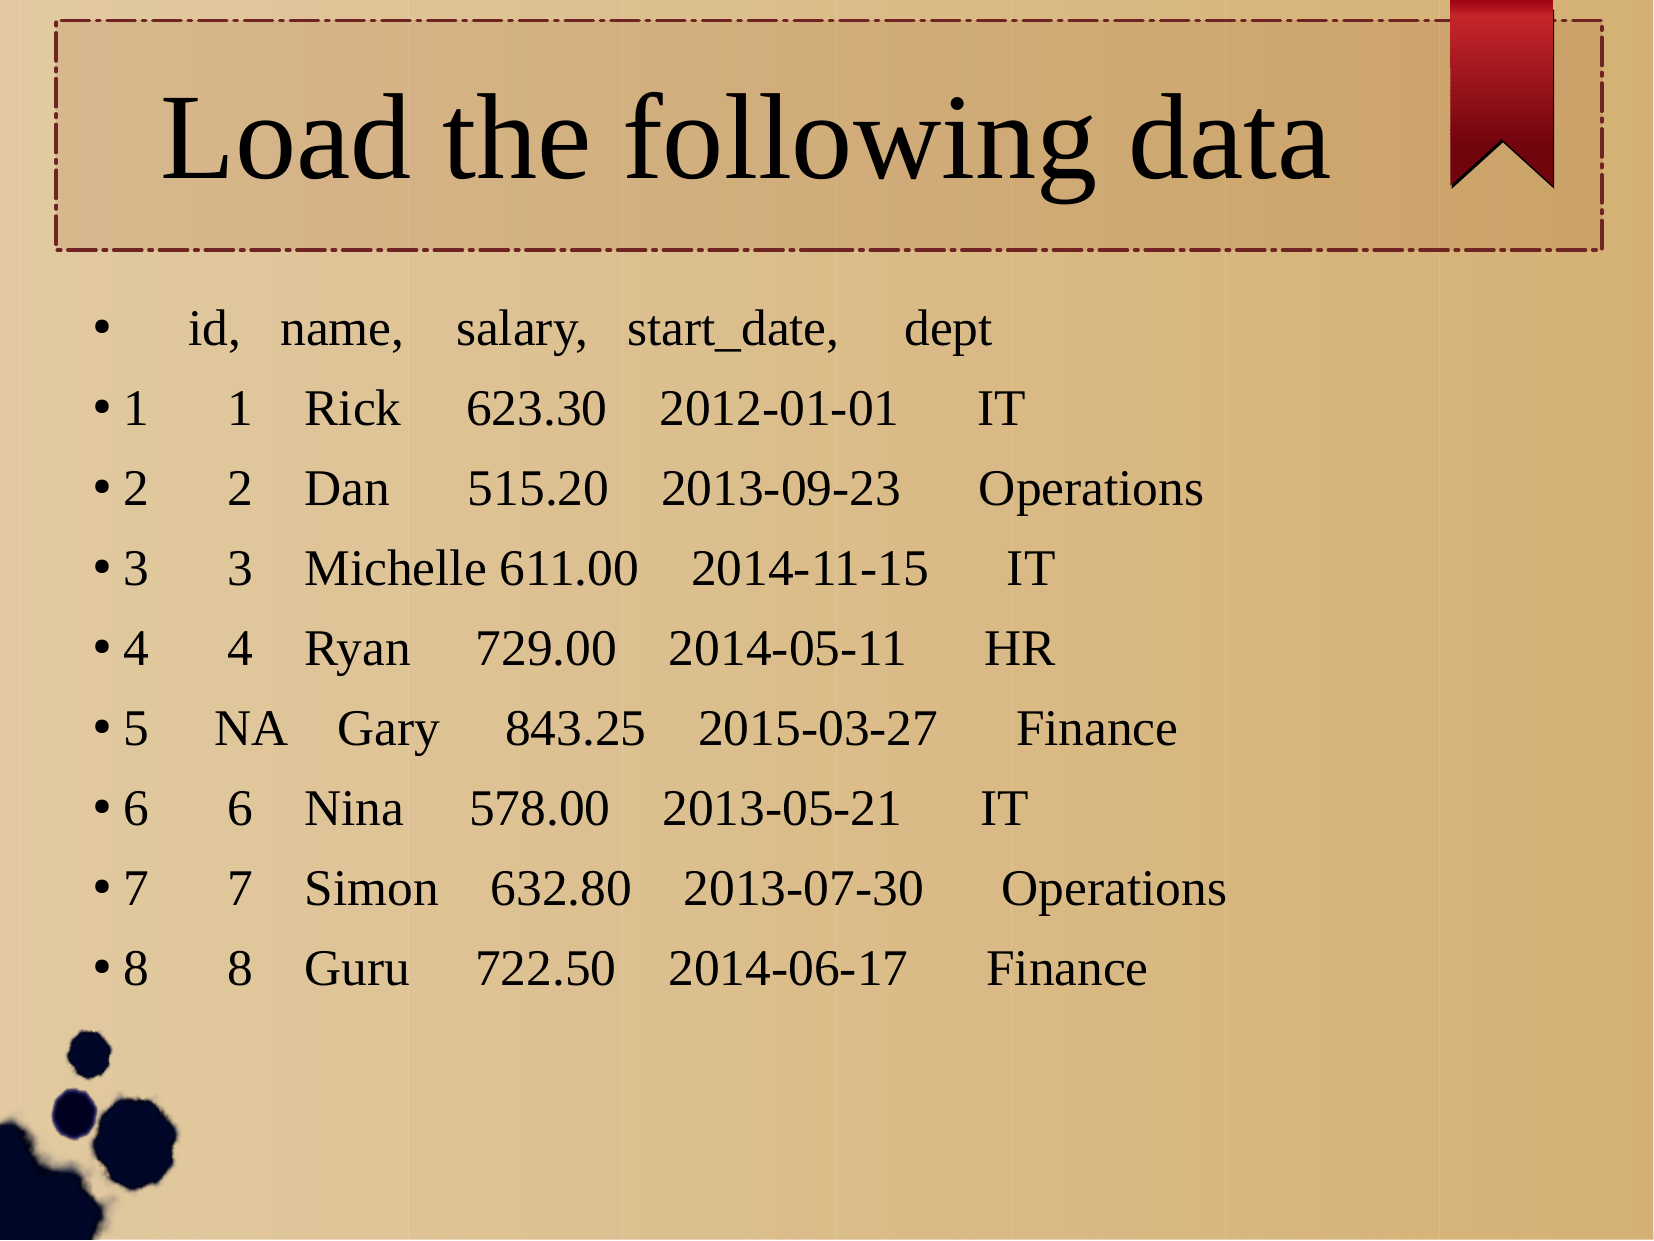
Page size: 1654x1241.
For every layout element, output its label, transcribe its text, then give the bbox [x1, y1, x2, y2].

list id, name, salary, start_date, dept 1 1 Rick 623.30 2012-01-01 IT 2 2 Dan 515.20 2013-09-23 Operations 3 3 Michelle 611.00 2014-11-15 IT 4 4 Ryan 729.00 2014-05-11 HR 5 NA Gary 843.25 2015-03-27 Finance 6 6 Nina 578.00 2013-05-21 IT 7 7 Simon 632.80 2013-07-30 Operations 8 8 Guru 722.50 2014-06-17 Finance [82, 299, 1571, 1019]
title Load the following data [82, 47, 1412, 229]
